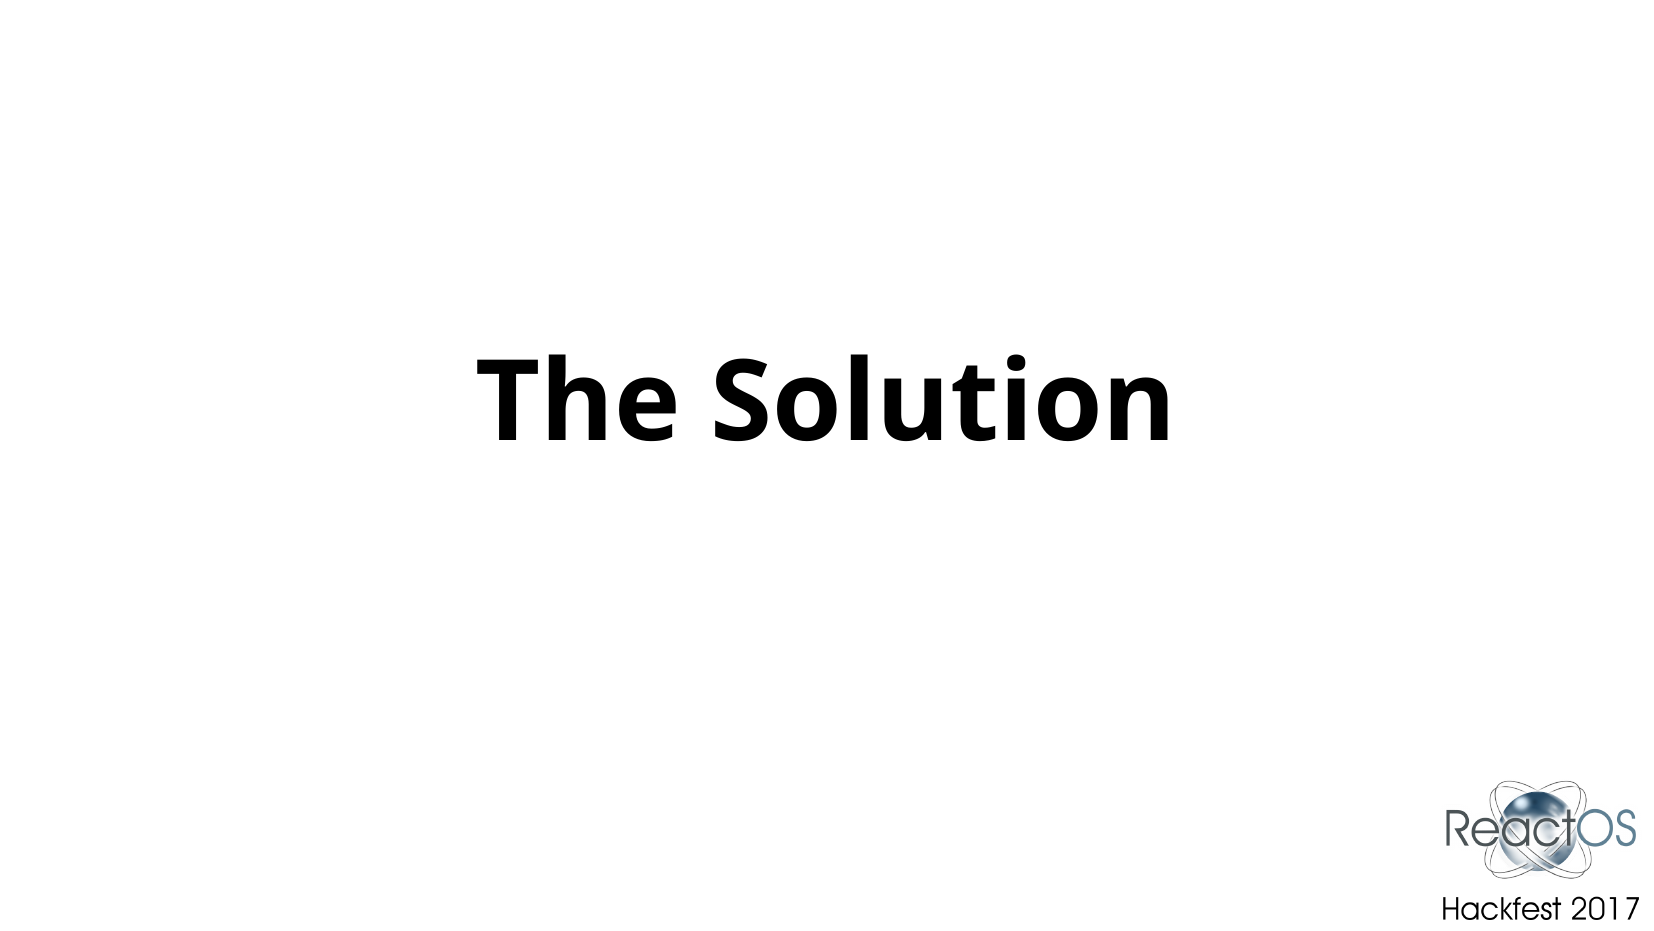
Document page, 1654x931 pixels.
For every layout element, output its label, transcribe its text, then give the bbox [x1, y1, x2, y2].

subtitle The Solution [82, 37, 1571, 758]
picture [1440, 779, 1642, 920]
